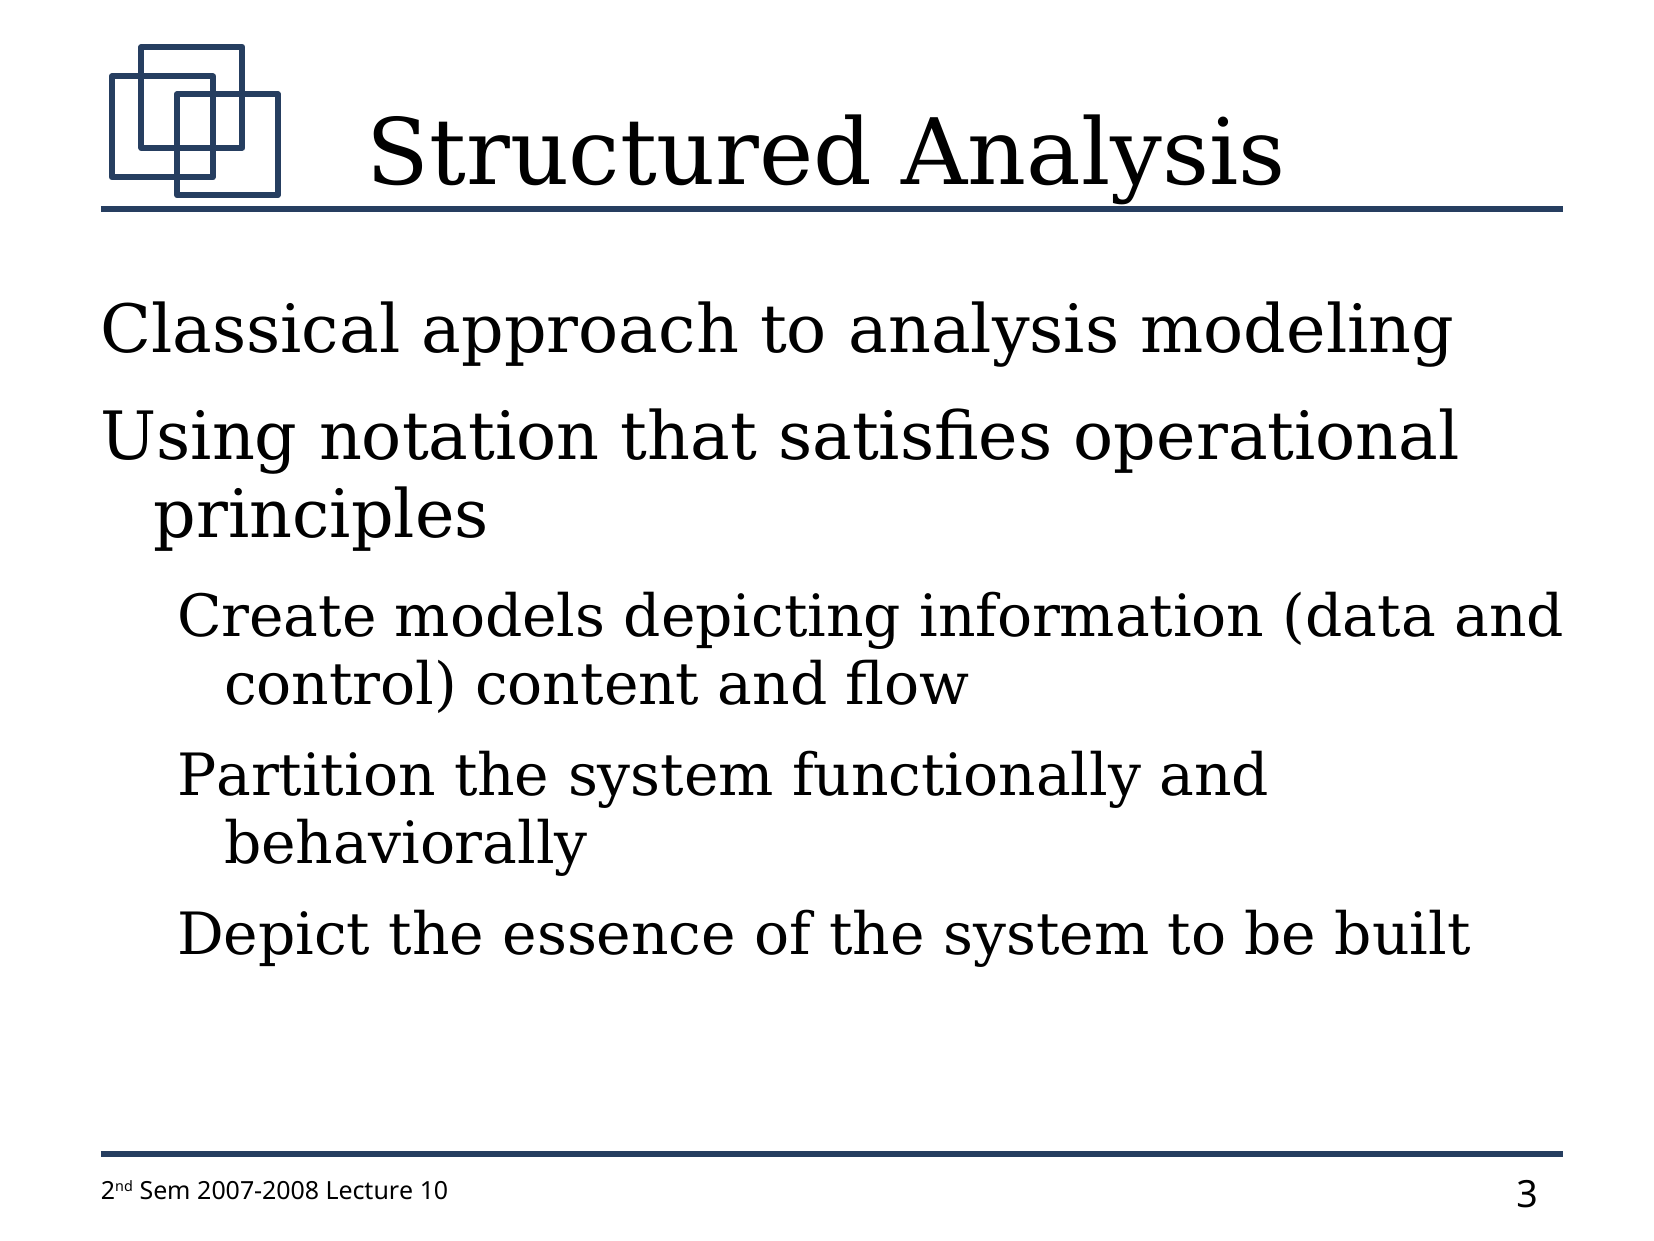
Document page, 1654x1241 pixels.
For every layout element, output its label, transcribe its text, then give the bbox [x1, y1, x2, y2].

title Structured Analysis [82, 49, 1571, 257]
list Classical approach to analysis modeling Using notation that satisfies operational principles Create models depicting information (data and control) content and flow Partition the system functionally and behaviorally Depict the essence of the system to be built [82, 290, 1571, 1109]
